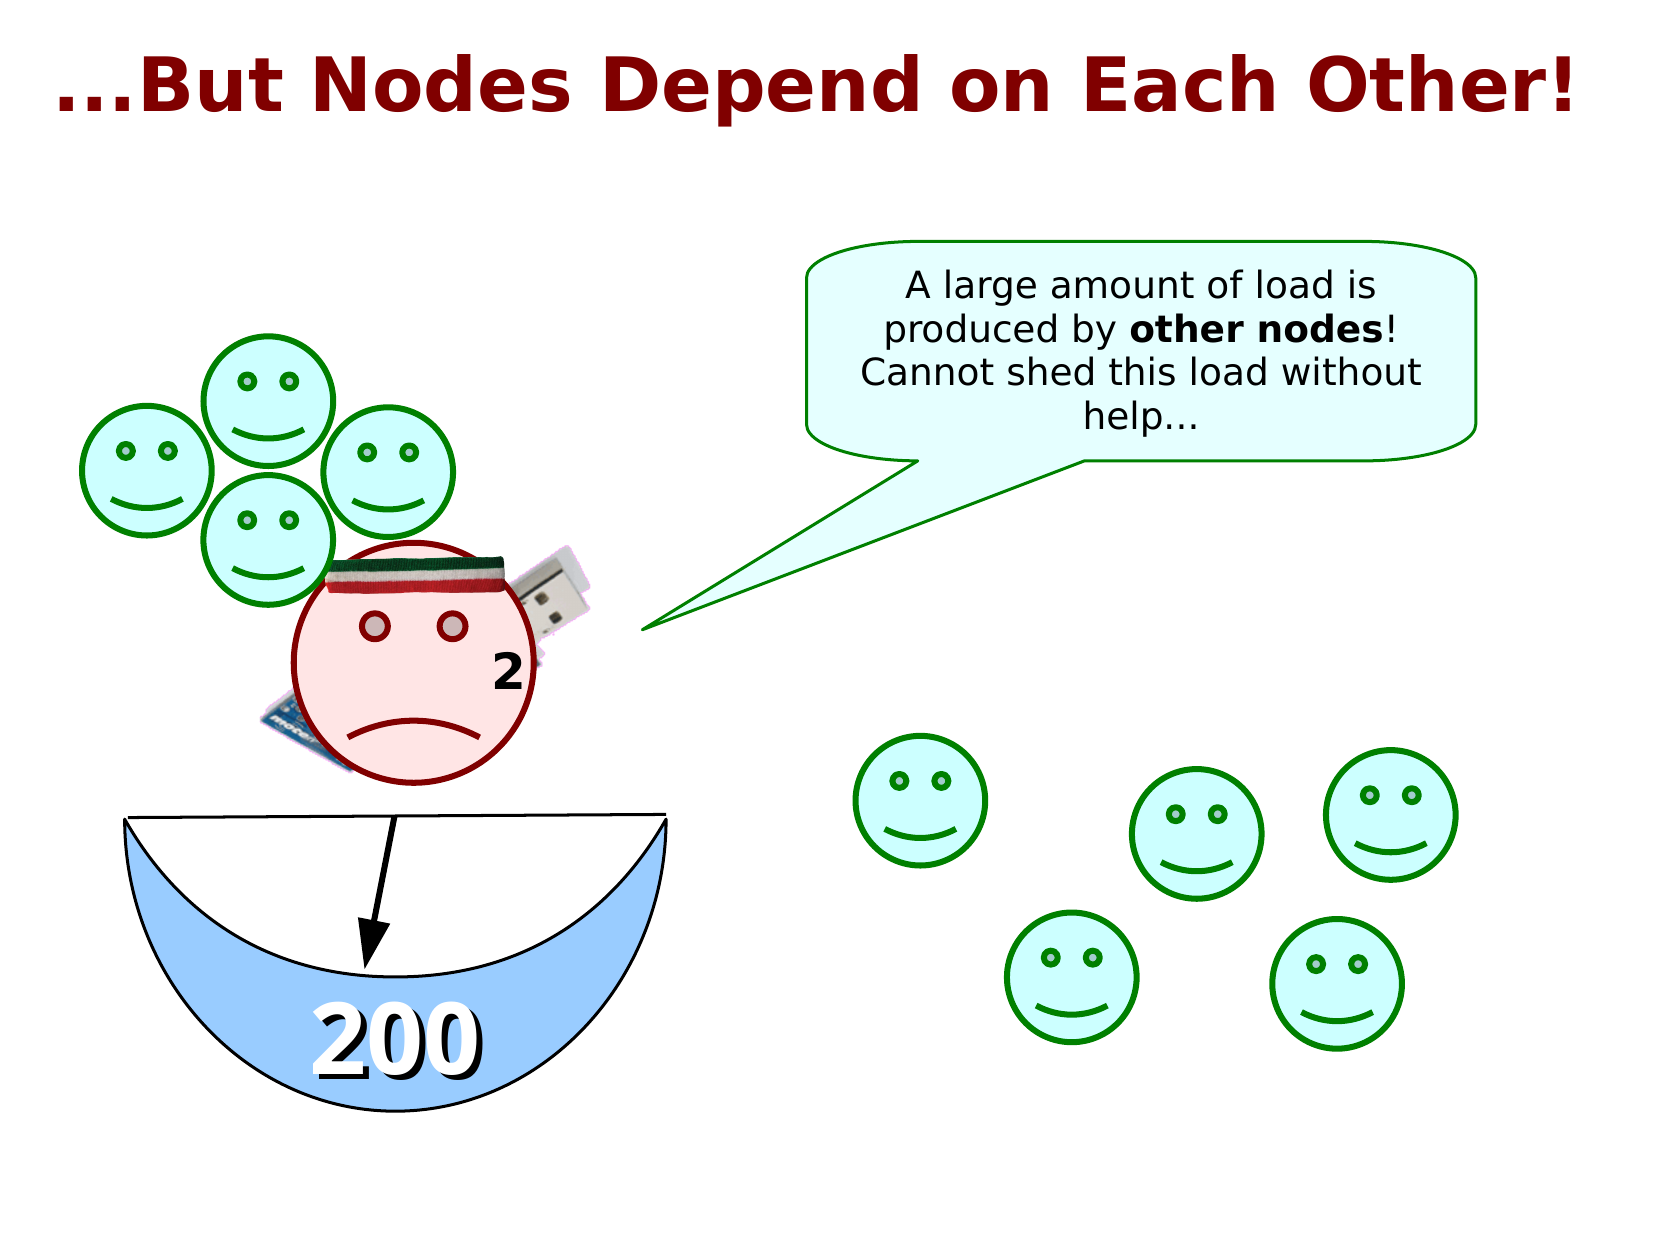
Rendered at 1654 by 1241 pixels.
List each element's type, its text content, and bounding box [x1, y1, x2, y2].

text_box [124, 819, 286, 1053]
text_box A large amount of load is produced by other nodes! Cannot shed this load without help... [642, 241, 1476, 630]
text_box [505, 819, 667, 1053]
text_box 200 [233, 959, 558, 1089]
text_box [358, 542, 469, 556]
text_box [293, 583, 531, 783]
text_box [1006, 912, 1137, 1043]
text_box [1325, 750, 1456, 880]
text_box [203, 336, 334, 467]
title ...But Nodes Depend on Each Other! [52, 0, 1654, 173]
text_box [855, 735, 986, 866]
text_box [1131, 769, 1262, 899]
text_box 2 [476, 635, 534, 713]
text_box [203, 475, 334, 605]
text_box [292, 1089, 499, 1112]
text_box [82, 405, 212, 536]
text_box [1272, 919, 1402, 1049]
picture [259, 544, 591, 774]
text_box [323, 407, 454, 537]
